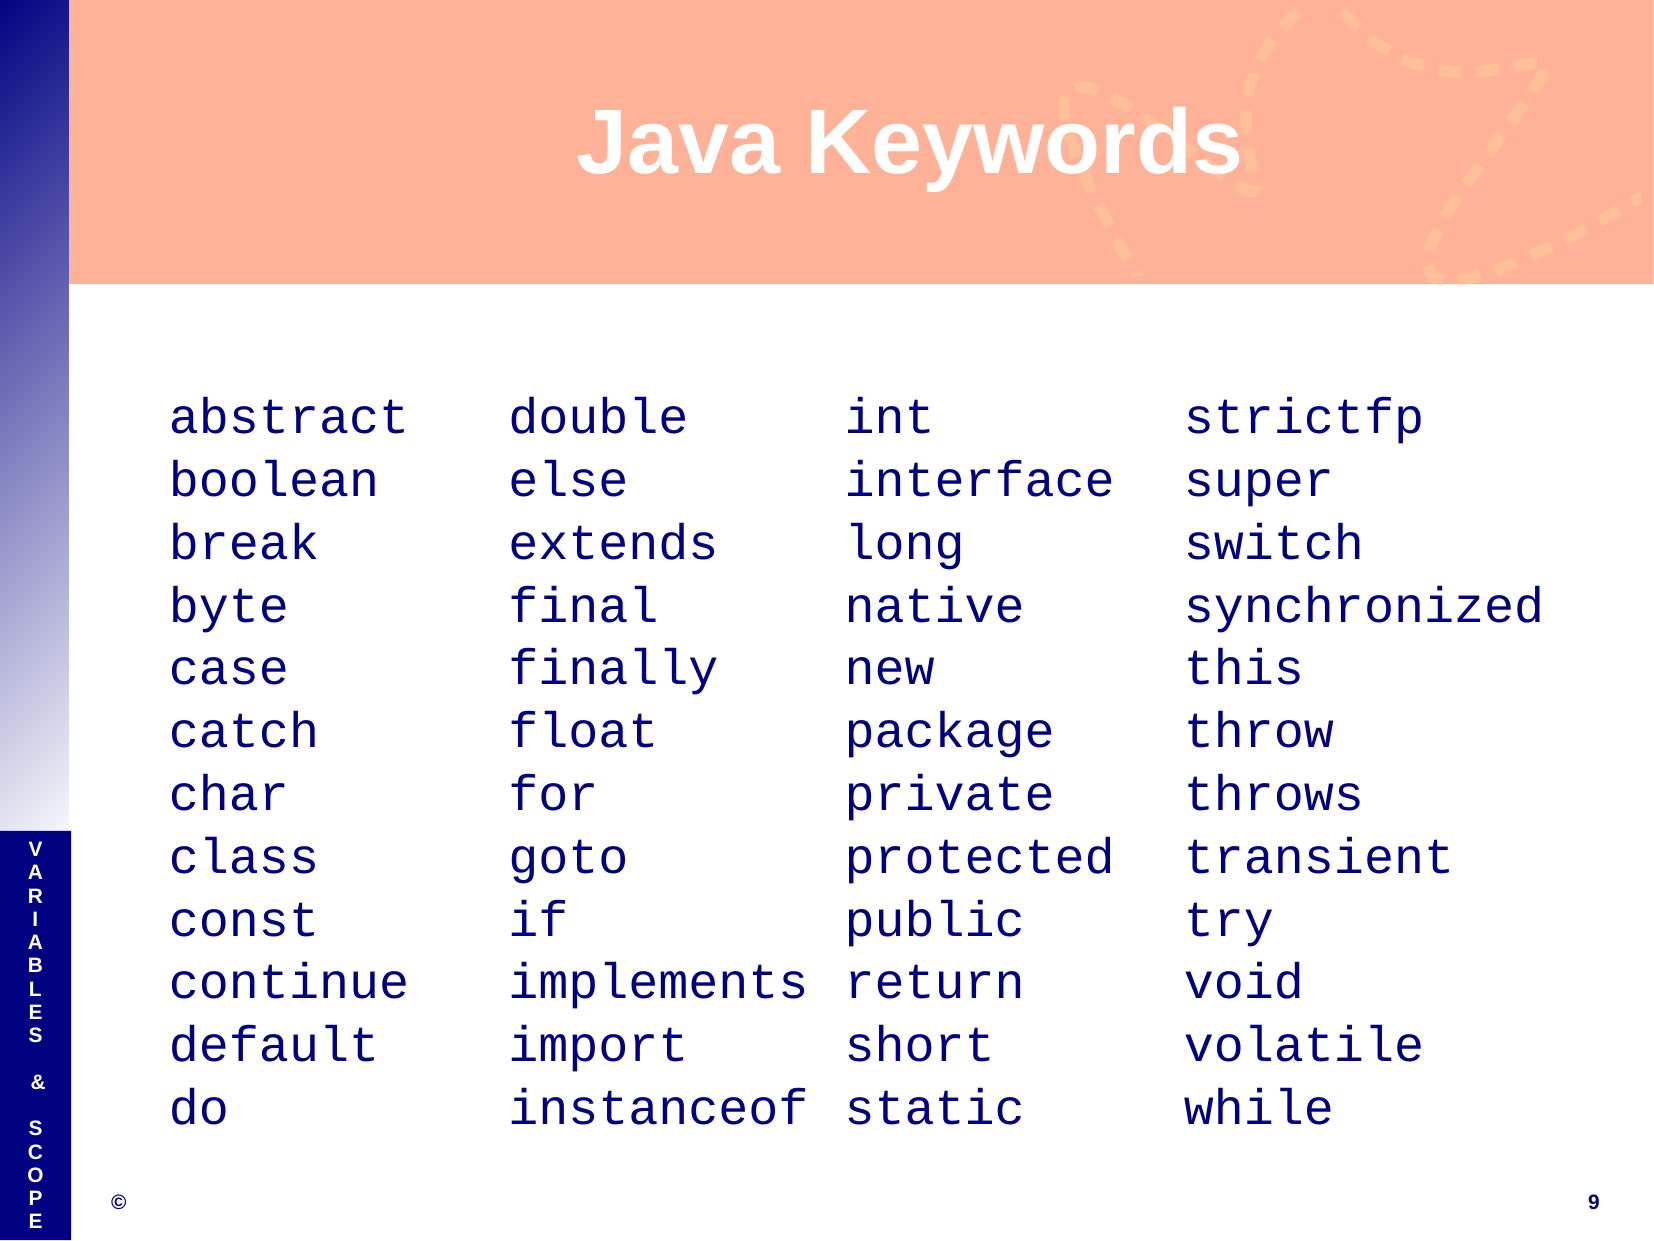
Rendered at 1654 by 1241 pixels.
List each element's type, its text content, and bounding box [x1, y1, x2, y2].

title Java Keywords [204, 37, 1617, 246]
list abstract double int strictfp boolean else interface super break extends long switch byte final native synchronized case finally new this catch float package throw char for private throws class goto protected transient const if public try continue implements return void default import short volatile do instanceof static while [169, 392, 1567, 1241]
text_box V A R I A B L E S & S C O P E [0, 830, 71, 1241]
